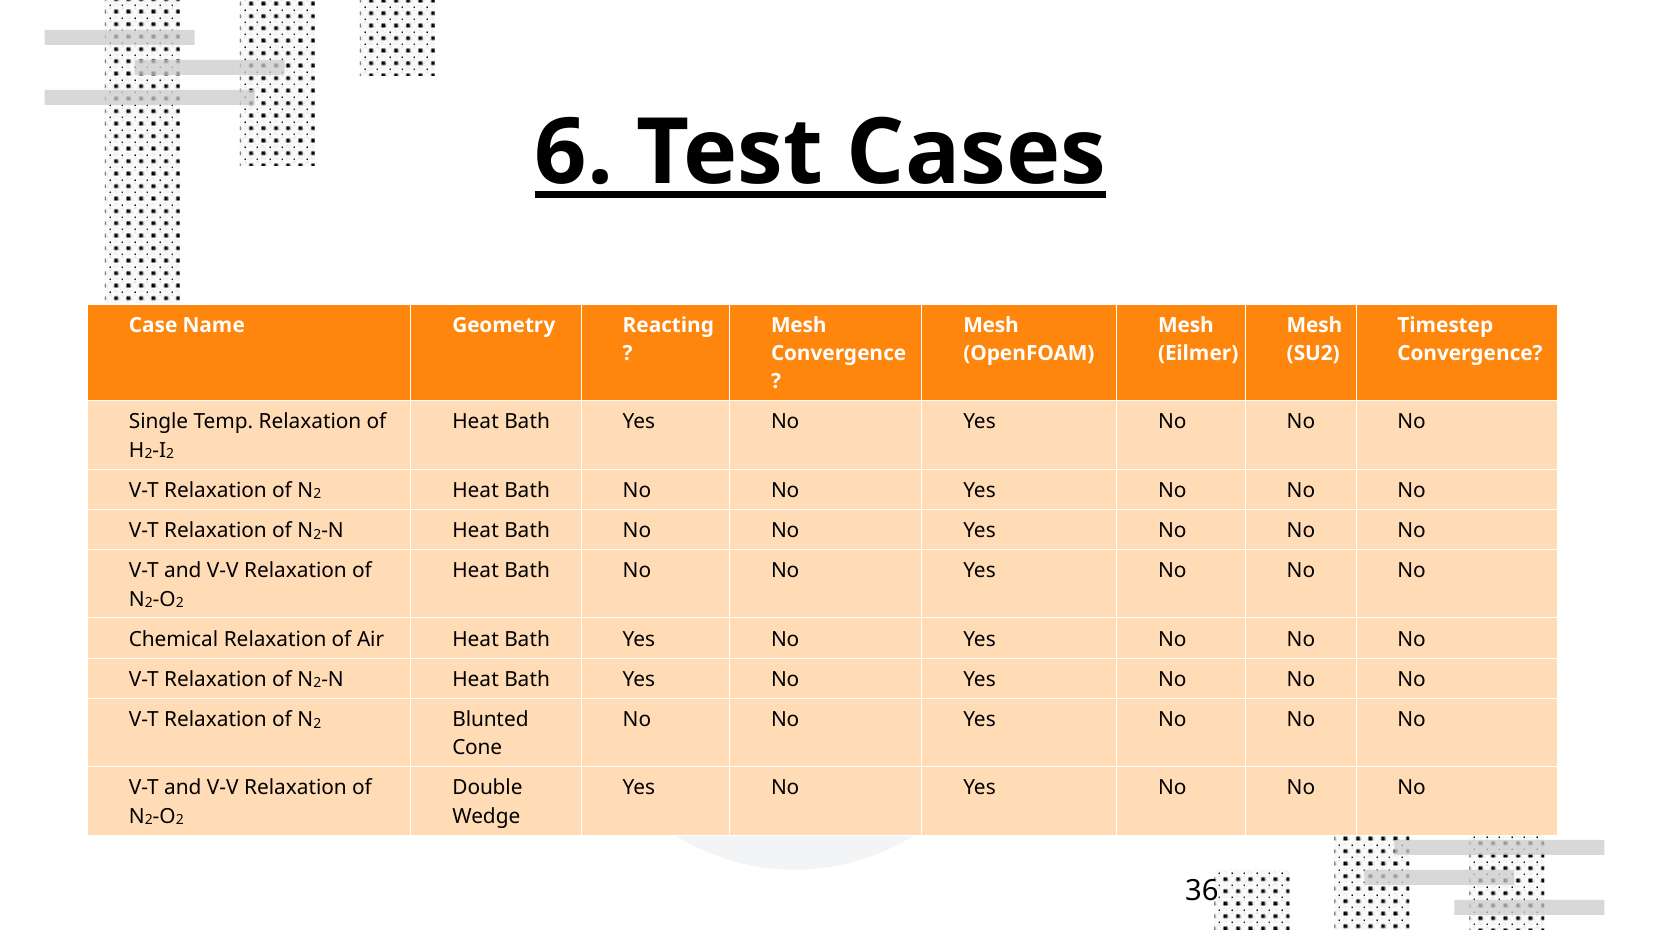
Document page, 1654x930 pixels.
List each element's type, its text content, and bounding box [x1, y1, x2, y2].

table_cell Yes [922, 767, 1116, 835]
table_cell No [730, 470, 921, 509]
table_cell No [730, 550, 921, 617]
table_cell No [1246, 401, 1356, 469]
table_cell No [582, 550, 729, 617]
picture [239, 0, 315, 76]
table_cell No [730, 510, 921, 549]
table_cell Yes [582, 767, 729, 835]
table_cell No [1117, 550, 1245, 617]
table_cell No [582, 470, 729, 509]
table_cell Yes [922, 659, 1116, 698]
table_cell No [1246, 470, 1356, 509]
table_cell No [1117, 699, 1245, 766]
table_cell No [1357, 699, 1557, 766]
table_cell No [1357, 510, 1557, 549]
table_header Mesh (OpenFOAM) [922, 305, 1116, 400]
table_cell Heat Bath [411, 618, 581, 658]
table_cell Yes [922, 618, 1116, 658]
table_cell Yes [582, 401, 729, 469]
table_cell No [730, 659, 921, 698]
table_header Mesh (Eilmer) [1117, 305, 1245, 400]
table_cell Yes [922, 550, 1116, 617]
table_cell Yes [922, 510, 1116, 549]
table_cell Yes [582, 618, 729, 658]
table_cell Heat Bath [411, 659, 581, 698]
table_cell Blunted Cone [411, 699, 581, 766]
table_cell No [1246, 659, 1356, 698]
table_header Reacting? [582, 305, 729, 400]
table_cell Heat Bath [411, 510, 581, 549]
picture [104, 45, 180, 76]
table_cell V-T and V-V Relaxation of N2-O2 [88, 767, 410, 835]
table_cell No [1117, 767, 1245, 835]
table_cell Yes [922, 699, 1116, 766]
table_header Mesh Convergence? [730, 305, 921, 400]
picture [359, 0, 435, 76]
table_cell No [1246, 618, 1356, 658]
table_cell Heat Bath [411, 401, 581, 469]
table_cell V-T Relaxation of N2 [88, 699, 410, 766]
table_cell Chemical Relaxation of Air [88, 618, 410, 658]
table_cell No [1357, 618, 1557, 658]
table_cell No [730, 401, 921, 469]
table_cell V-T and V-V Relaxation of N2-O2 [88, 550, 410, 617]
table_cell Yes [922, 401, 1116, 469]
table_header Geometry [411, 305, 581, 400]
table_cell No [1357, 767, 1557, 835]
table_cell V-T Relaxation of N2 [88, 470, 410, 509]
table_cell No [1117, 470, 1245, 509]
table_cell Heat Bath [411, 550, 581, 617]
title 6. Test Cases [76, 76, 1565, 232]
table_cell No [1117, 618, 1245, 658]
table_cell No [1246, 550, 1356, 617]
picture [1334, 836, 1410, 930]
table_cell No [582, 510, 729, 549]
table_cell No [1246, 767, 1356, 835]
table_cell No [730, 699, 921, 766]
table_cell Double Wedge [411, 767, 581, 835]
table_cell Single Temp. Relaxation of H2-I2 [88, 401, 410, 469]
table_header Case Name [88, 305, 410, 400]
picture [1469, 855, 1545, 899]
table_cell V-T Relaxation of N2-N [88, 659, 410, 698]
table_cell No [1117, 510, 1245, 549]
table_header Mesh (SU2) [1246, 305, 1356, 400]
table_cell No [582, 699, 729, 766]
table_cell No [1117, 401, 1245, 469]
table_cell No [1117, 659, 1245, 698]
table_cell V-T Relaxation of N2-N [88, 510, 410, 549]
table_cell No [1357, 470, 1557, 509]
table_cell Yes [582, 659, 729, 698]
table_cell Yes [922, 470, 1116, 509]
table_cell No [1357, 659, 1557, 698]
table_cell Heat Bath [411, 470, 581, 509]
table_cell No [1246, 510, 1356, 549]
table_cell No [1357, 401, 1557, 469]
table_cell No [1246, 699, 1356, 766]
table_cell No [730, 767, 921, 835]
picture [104, 232, 180, 303]
picture [1214, 869, 1290, 930]
table_cell No [730, 618, 921, 658]
picture [104, 0, 180, 29]
table_cell No [1357, 550, 1557, 617]
picture [1469, 915, 1545, 930]
table_header Timestep Convergence? [1357, 305, 1557, 400]
